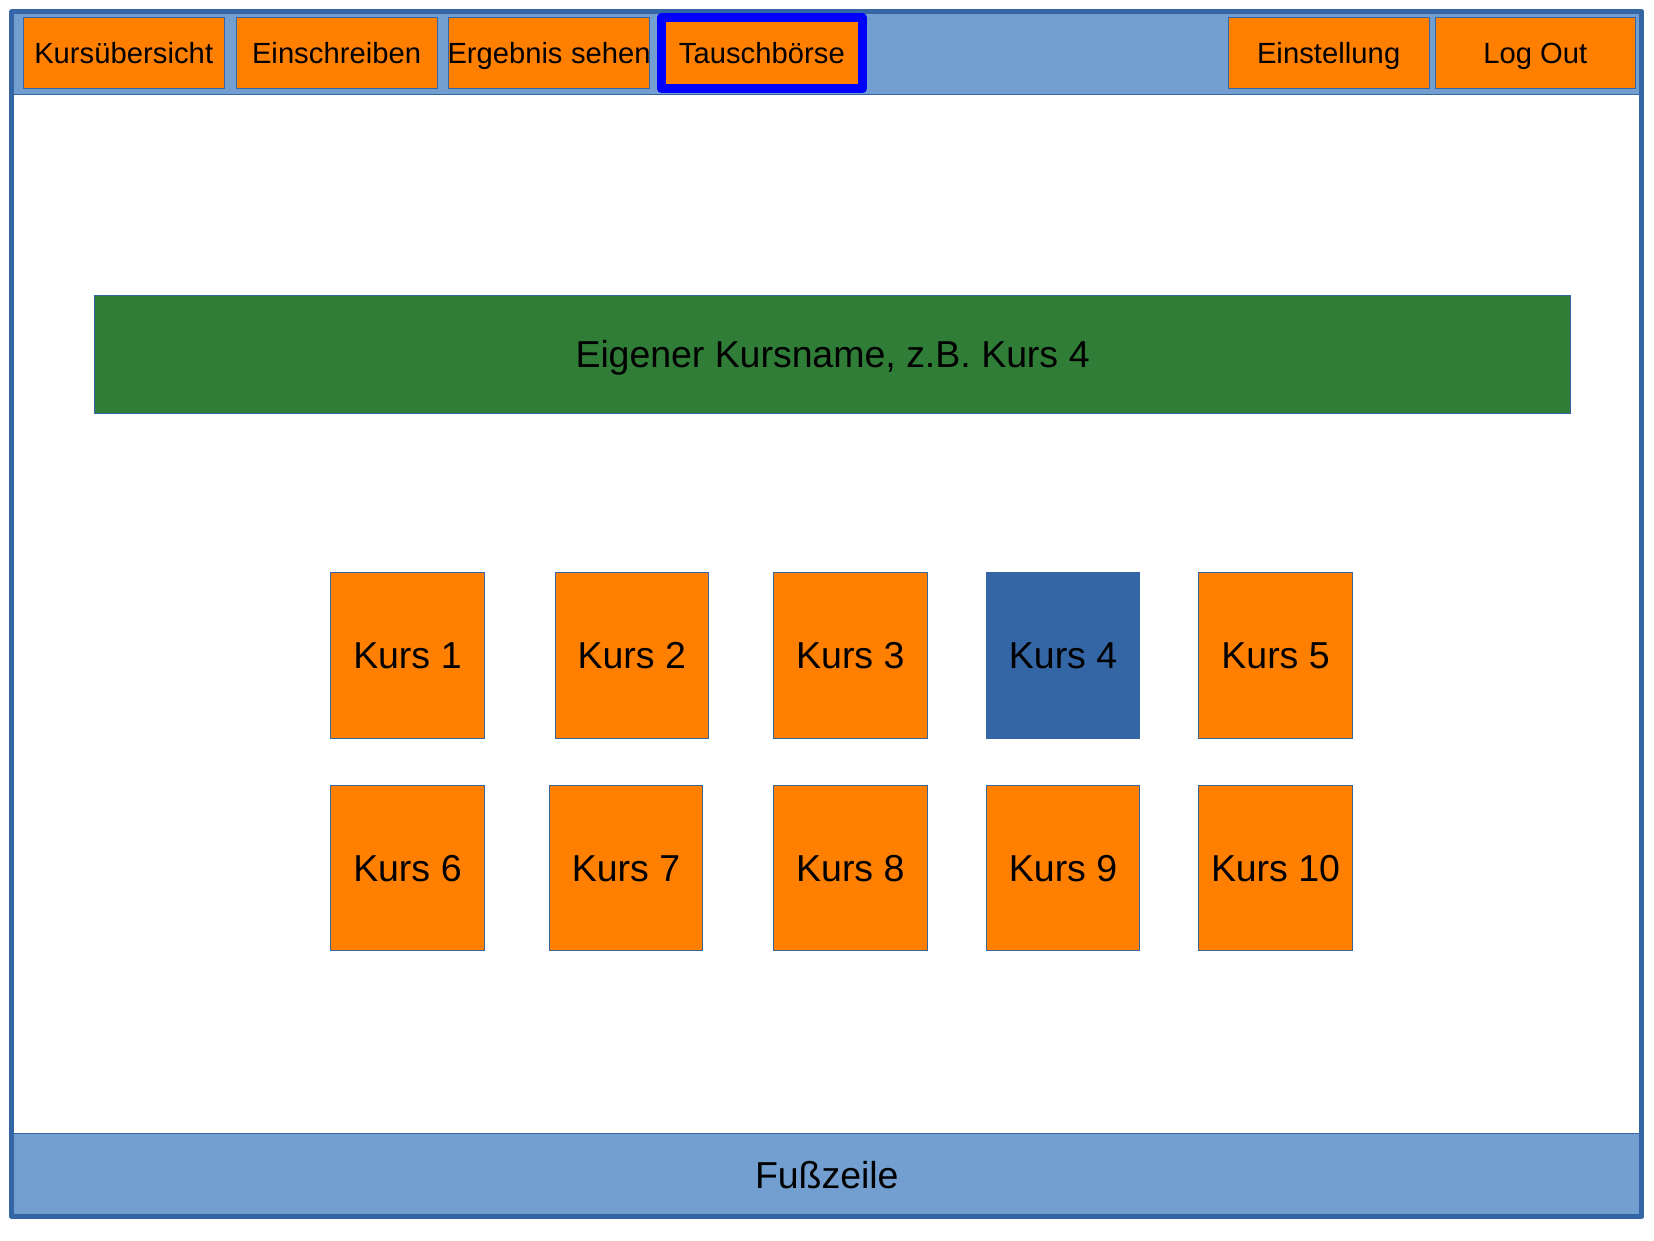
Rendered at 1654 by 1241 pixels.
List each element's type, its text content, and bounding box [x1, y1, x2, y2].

text_box Kurs 3 [773, 572, 928, 739]
text_box Tauschbörse [661, 17, 863, 89]
text_box Kurs 10 [1198, 785, 1353, 951]
text_box Kurs 2 [555, 572, 709, 739]
text_box Log Out [1435, 17, 1636, 89]
text_box [11, 11, 1642, 1217]
text_box Kurs 8 [773, 785, 928, 951]
text_box Ergebnis sehen [448, 17, 650, 89]
text_box Einschreiben [236, 17, 438, 89]
text_box Kurs 6 [330, 785, 485, 951]
text_box Eigener Kursname, z.B. Kurs 4 [94, 295, 1571, 414]
text_box Kursübersicht [23, 17, 225, 89]
text_box Kurs 7 [549, 785, 703, 951]
text_box Kurs 1 [330, 572, 485, 739]
text_box Kurs 5 [1198, 572, 1353, 739]
text_box Kurs 4 [986, 572, 1140, 739]
text_box Einstellung [1228, 17, 1430, 89]
text_box Kurs 9 [986, 785, 1140, 951]
